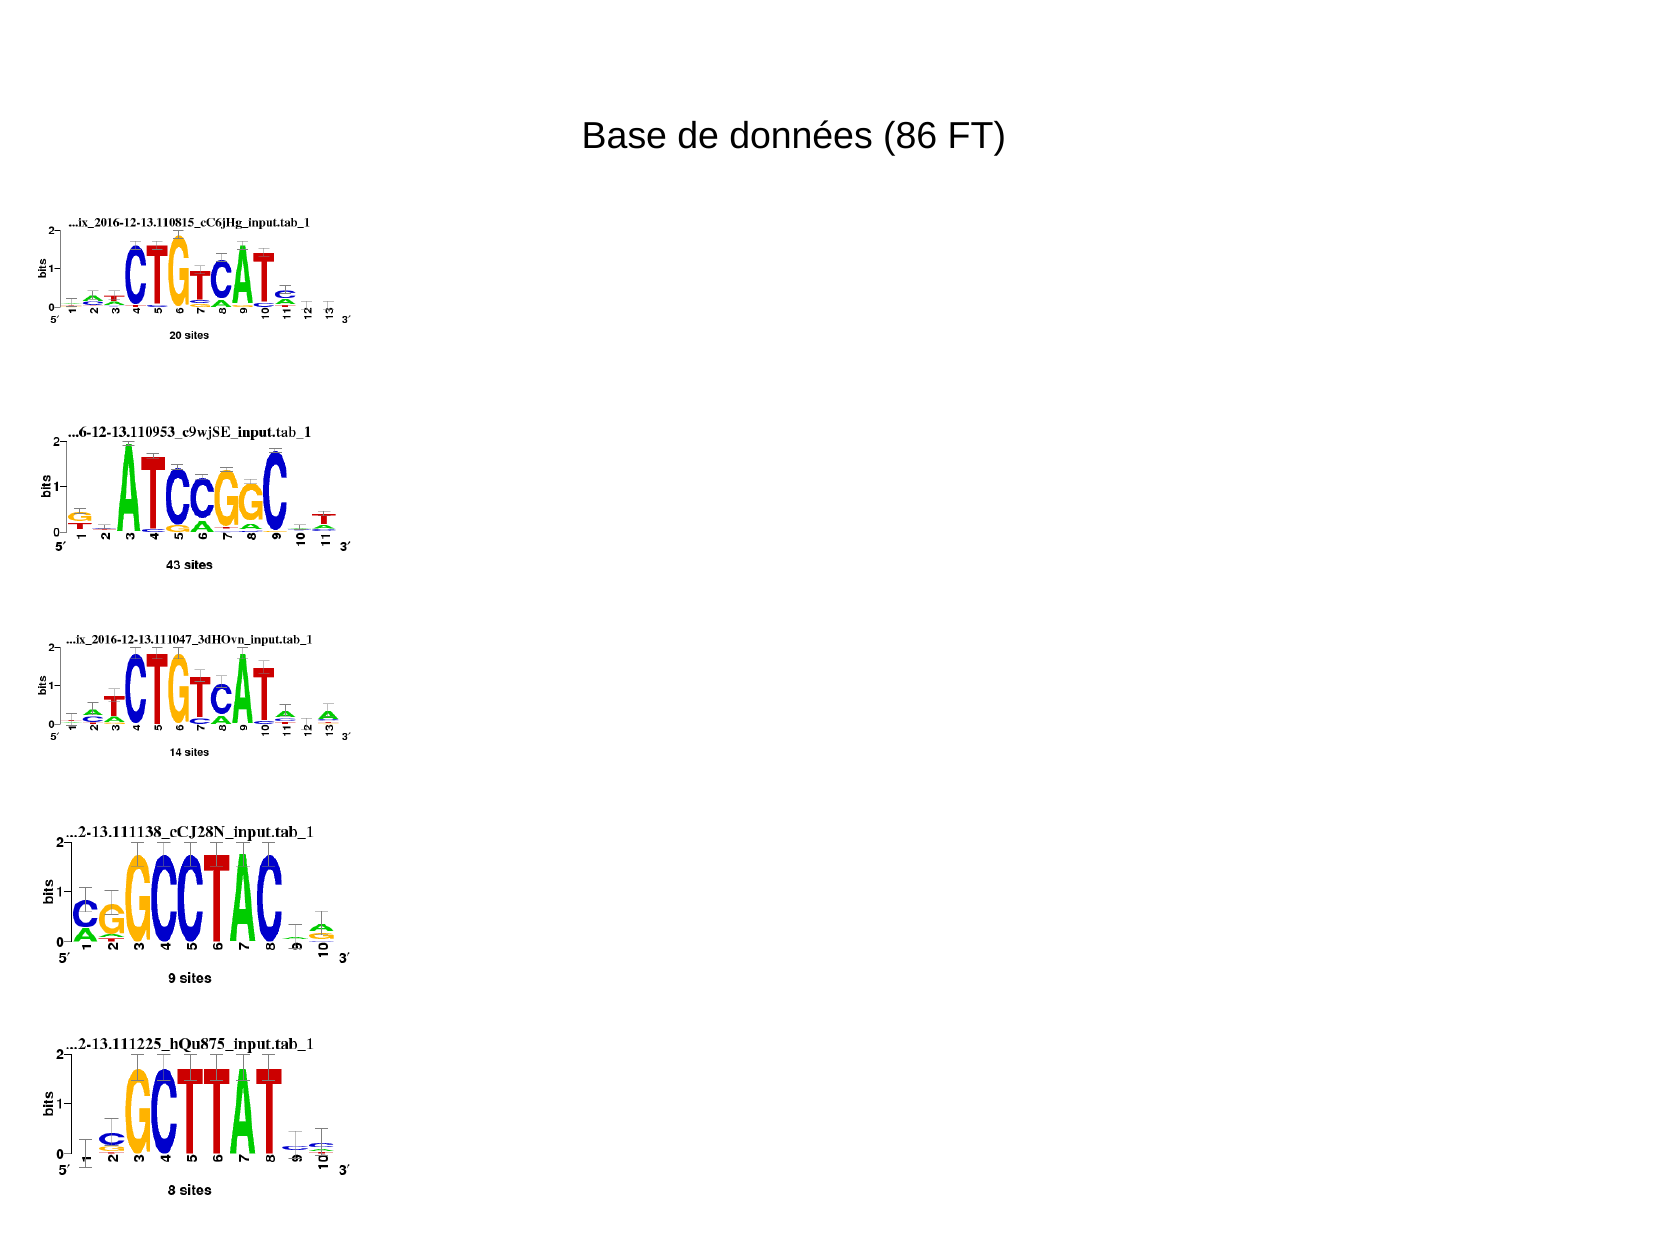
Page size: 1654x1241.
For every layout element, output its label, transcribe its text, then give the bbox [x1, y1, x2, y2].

picture [23, 214, 355, 342]
picture [23, 631, 355, 759]
picture [23, 422, 355, 573]
text_box Base de données (86 FT) [566, 107, 1022, 249]
picture [23, 1033, 355, 1199]
picture [23, 821, 355, 987]
